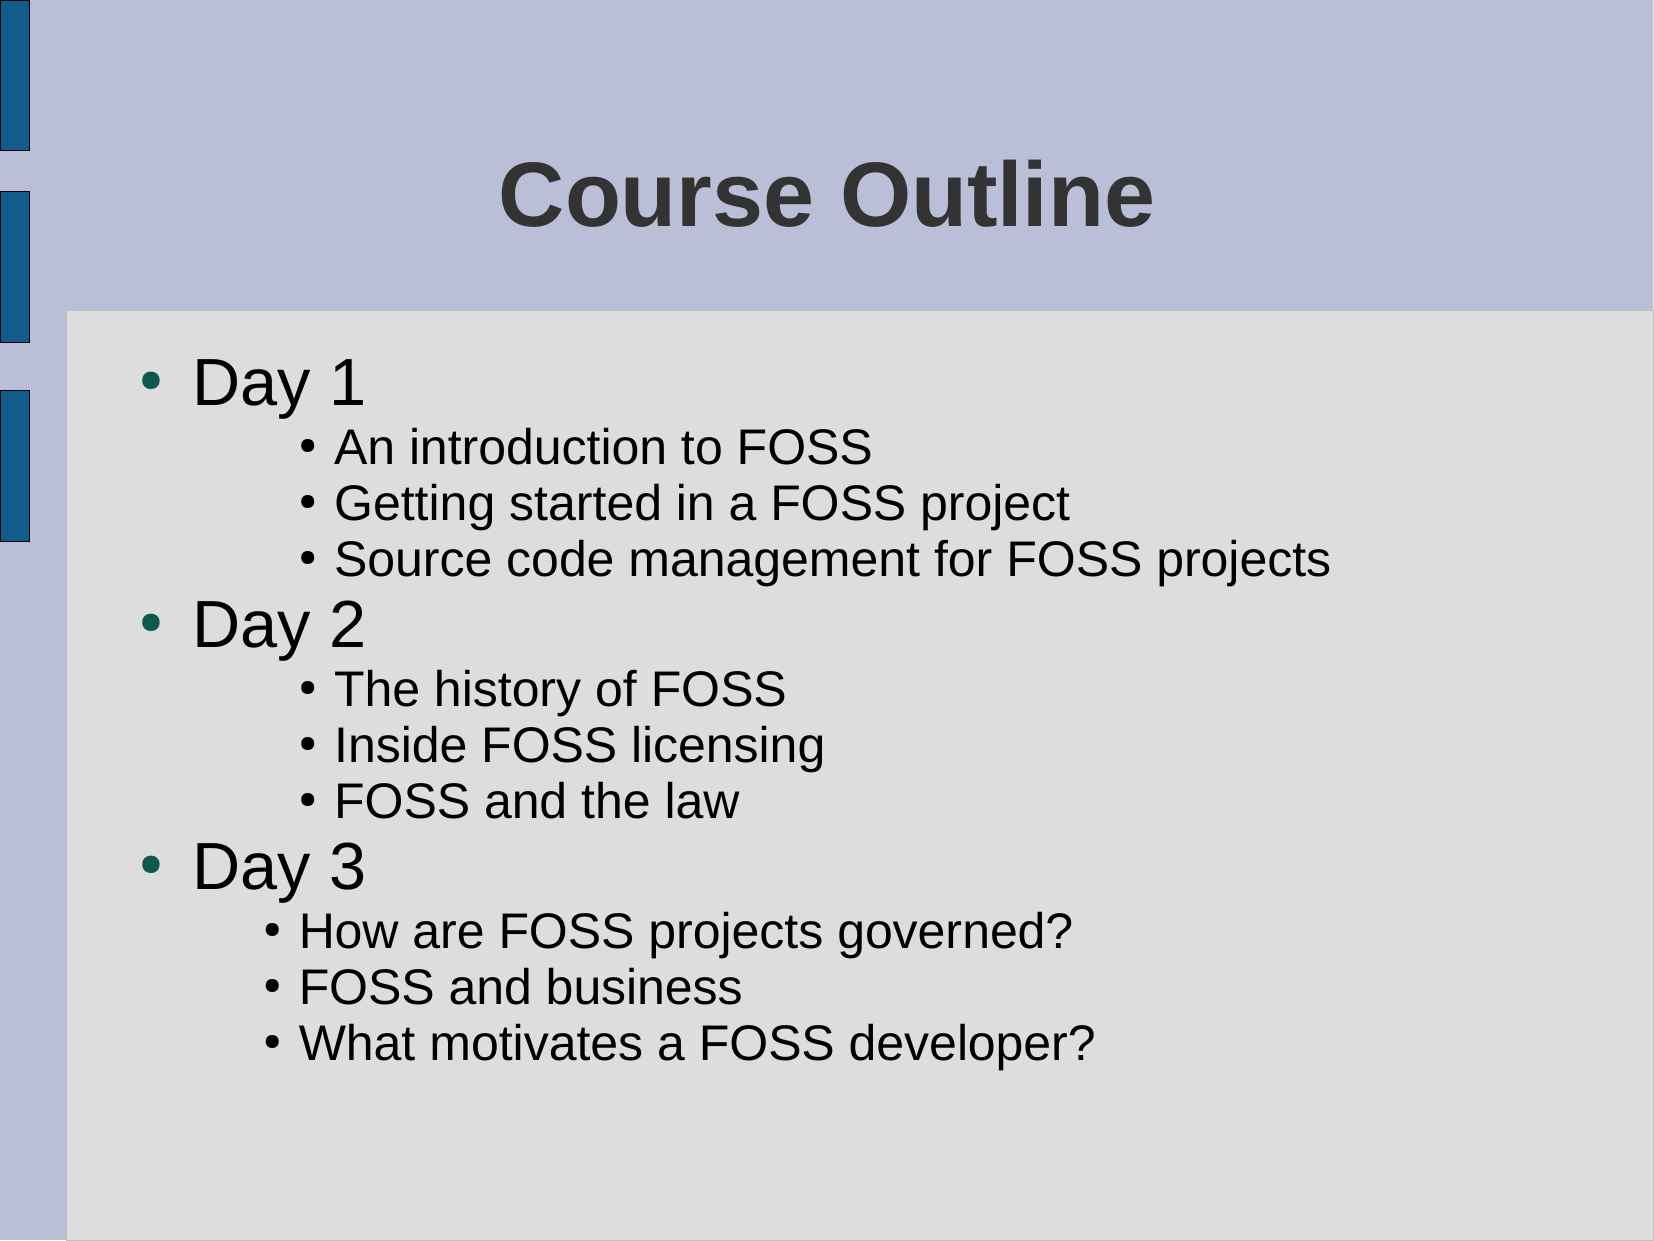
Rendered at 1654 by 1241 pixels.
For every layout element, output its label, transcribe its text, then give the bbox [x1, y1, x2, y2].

title Course Outline [121, 98, 1534, 291]
list Day 1 An introduction to FOSS Getting started in a FOSS project Source code management for FOSS projects Day 2 The history of FOSS Inside FOSS licensing FOSS and the law Day 3 How are FOSS projects governed? FOSS and business What motivates a FOSS developer? [121, 344, 1534, 1112]
